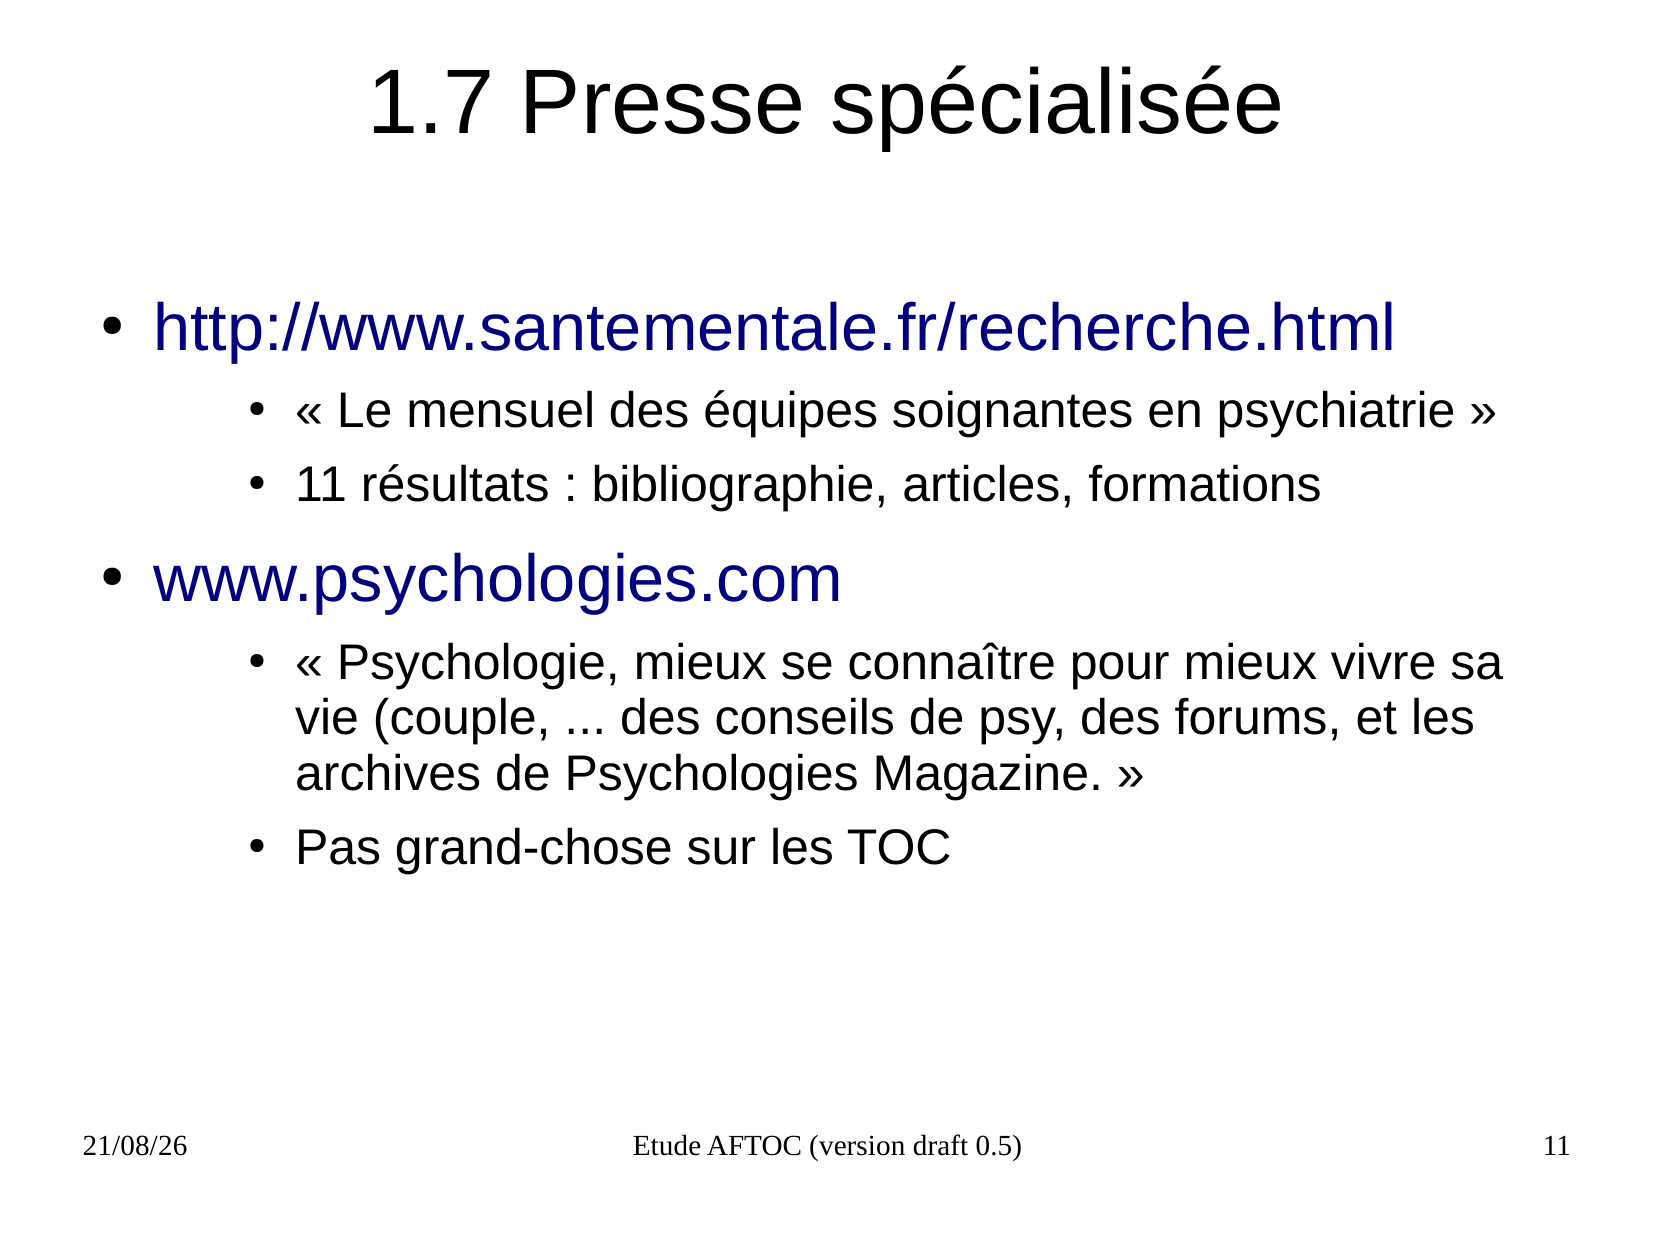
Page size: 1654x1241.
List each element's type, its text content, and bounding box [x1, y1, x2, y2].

list http://www.santementale.fr/recherche.html « Le mensuel des équipes soignantes en psychiatrie » 11 résultats : bibliographie, articles, formations www.psychologies.com « Psychologie, mieux se connaître pour mieux vivre sa vie (couple, ... des conseils de psy, des forums, et les archives de Psychologies Magazine. » Pas grand-chose sur les TOC [82, 290, 1571, 1010]
title 1.7 Presse spécialisée [82, 49, 1571, 154]
